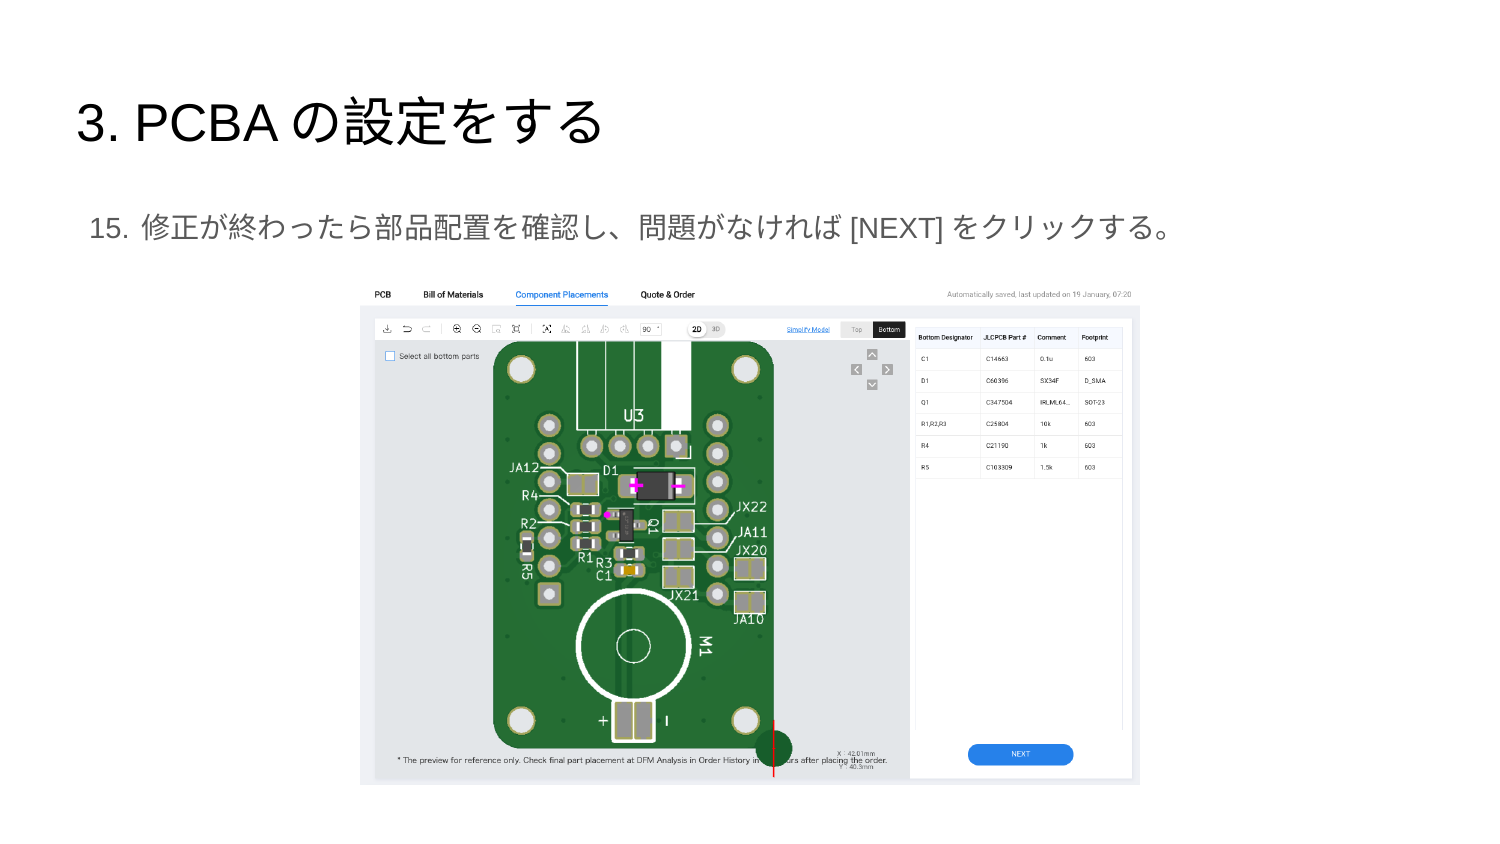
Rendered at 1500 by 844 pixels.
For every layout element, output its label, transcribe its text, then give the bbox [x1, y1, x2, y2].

list 修正が終わったら部品配置を確認し、問題がなければ[NEXT]をクリックする。 [51, 189, 1449, 750]
title PCBAの設定をする [51, 72, 1449, 167]
picture [360, 284, 1140, 785]
